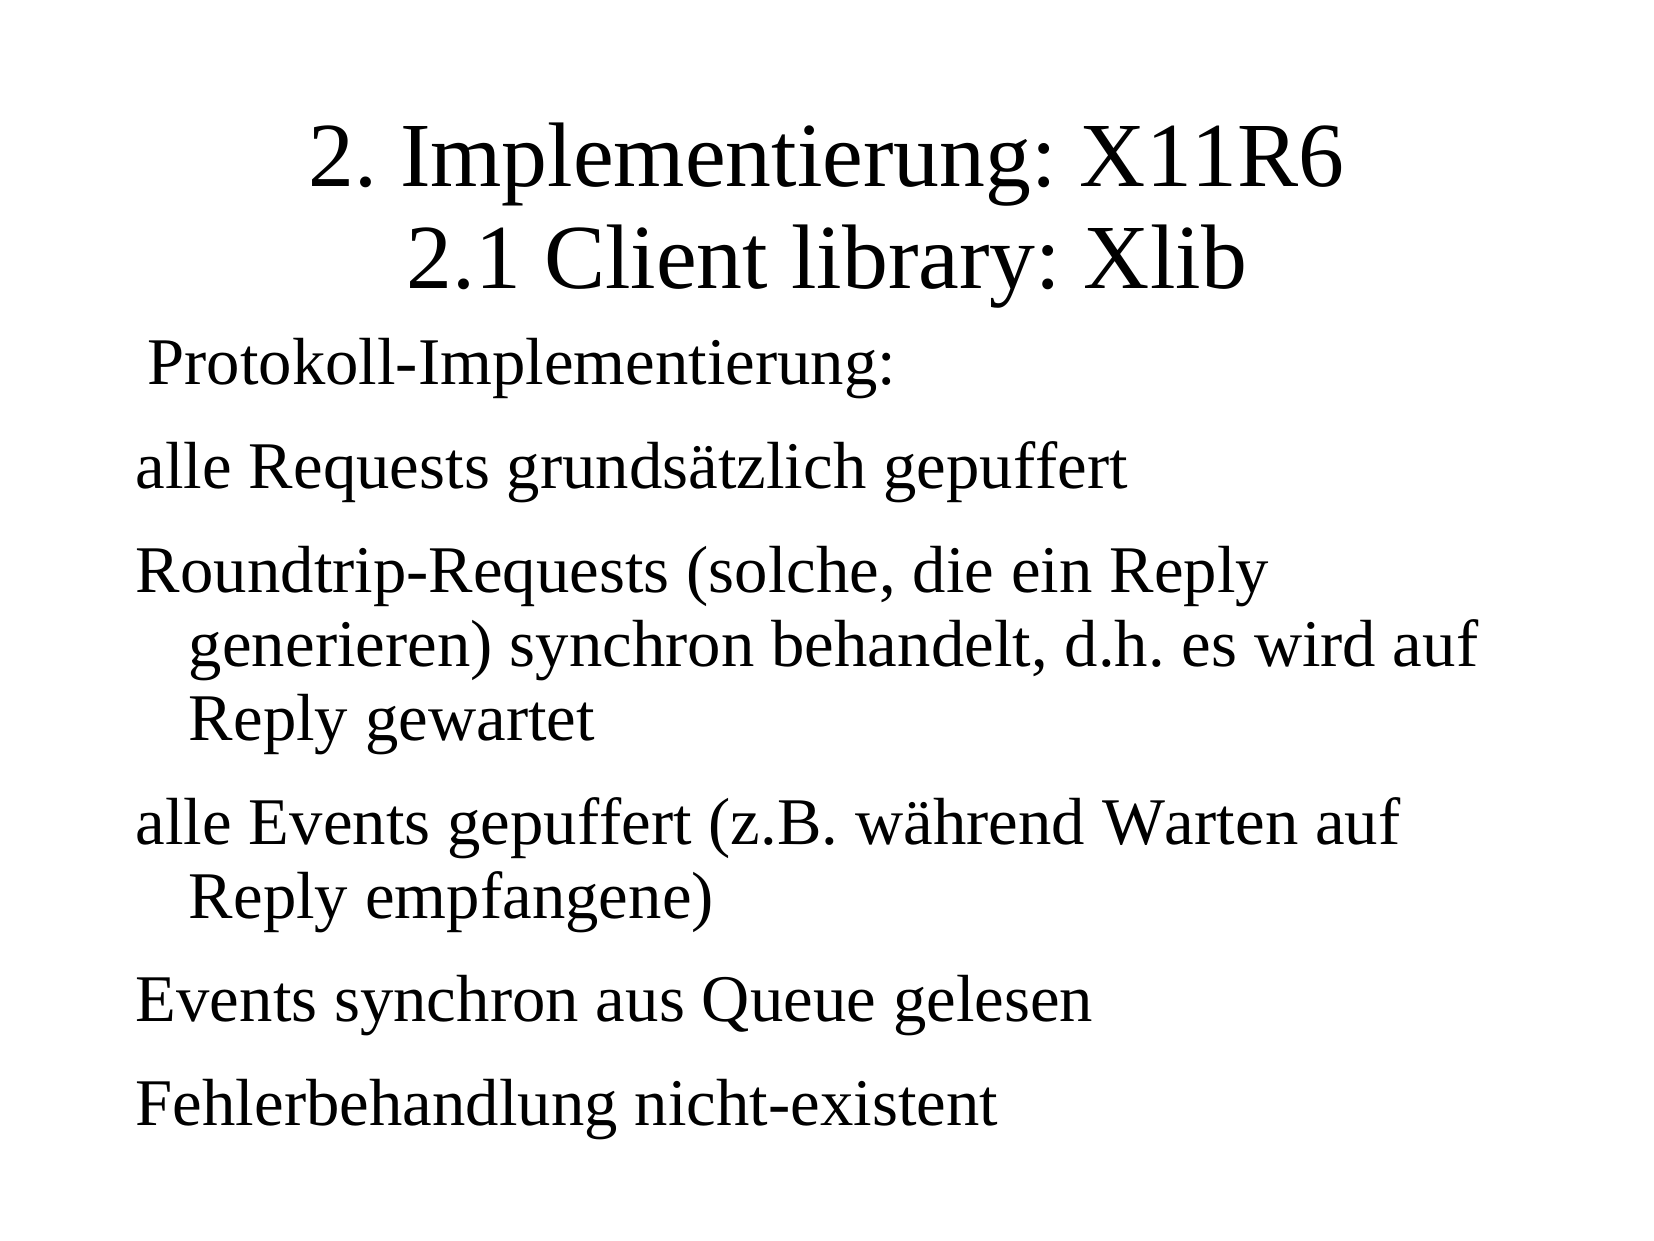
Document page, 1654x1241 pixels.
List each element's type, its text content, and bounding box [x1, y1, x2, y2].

title 2. Implementierung: X11R6 2.1 Client library: Xlib [121, 102, 1534, 311]
text_box Protokoll-Implementierung: [147, 324, 898, 399]
list alle Requests grundsätzlich gepuffert Roundtrip-Requests (solche, die ein Reply generieren) synchron behandelt, d.h. es wird auf Reply gewartet alle Events gepuffert (z.B. während Warten auf Reply empfangene) Events synchron aus Queue gelesen Fehlerbehandlung nicht-existent [118, 429, 1531, 1211]
